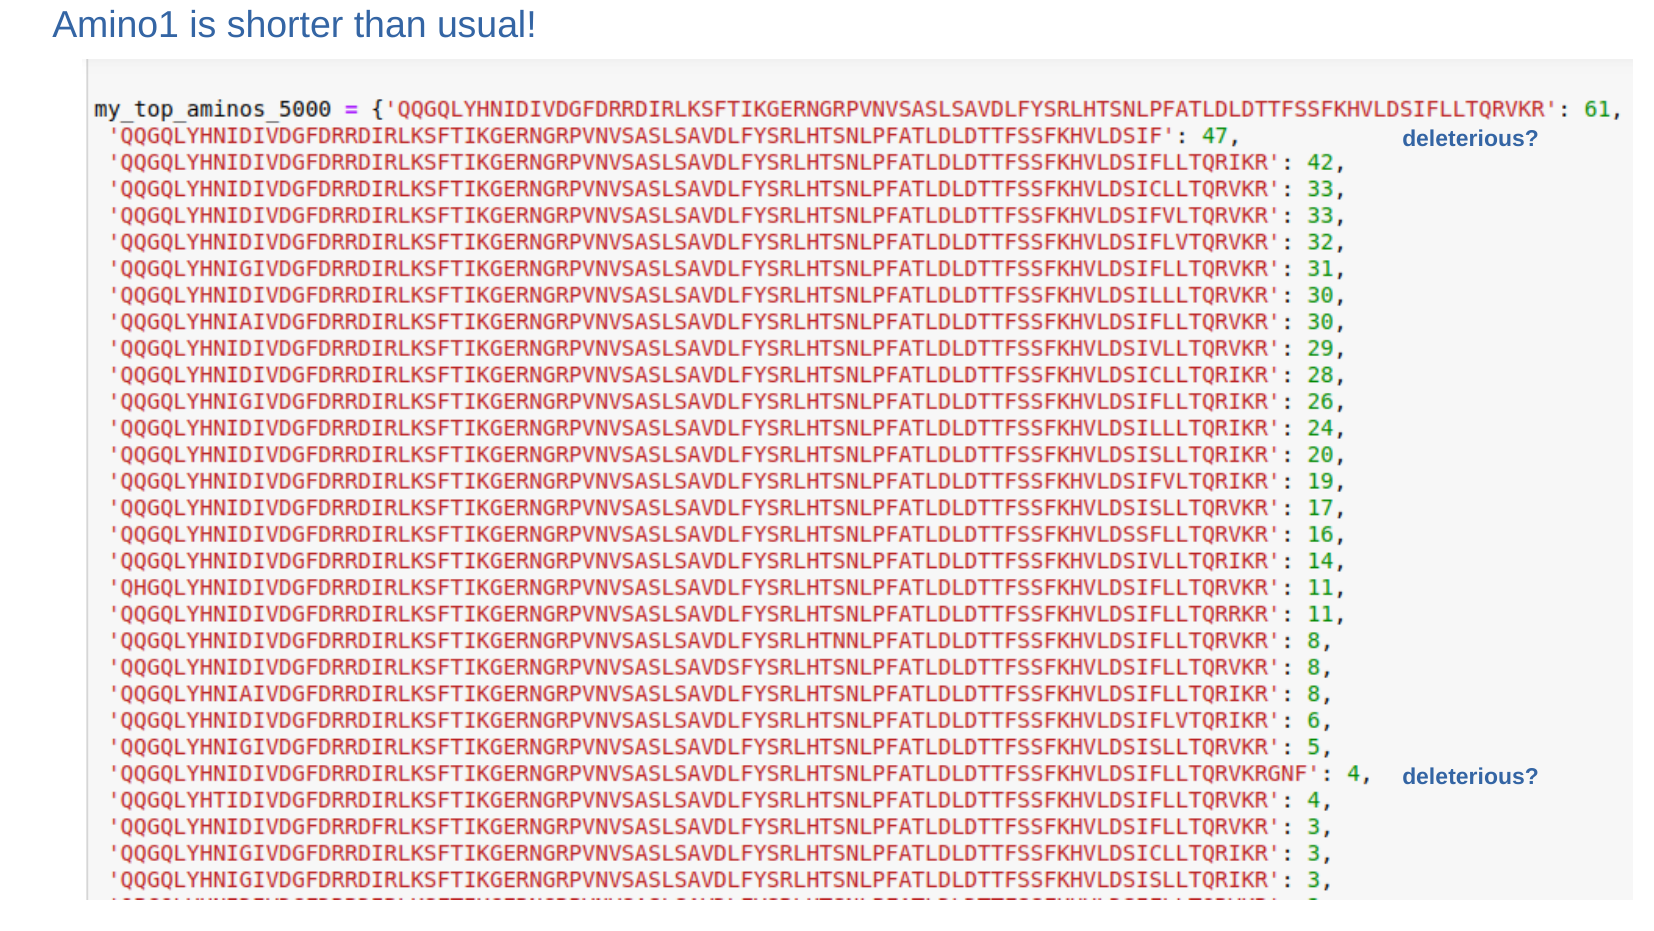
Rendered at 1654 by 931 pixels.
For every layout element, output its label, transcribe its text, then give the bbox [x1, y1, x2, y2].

text_box deleterious? [1387, 118, 1576, 159]
picture [82, 59, 1633, 901]
text_box Amino1 is shorter than usual! [37, 0, 1238, 263]
text_box deleterious? [1387, 755, 1576, 797]
